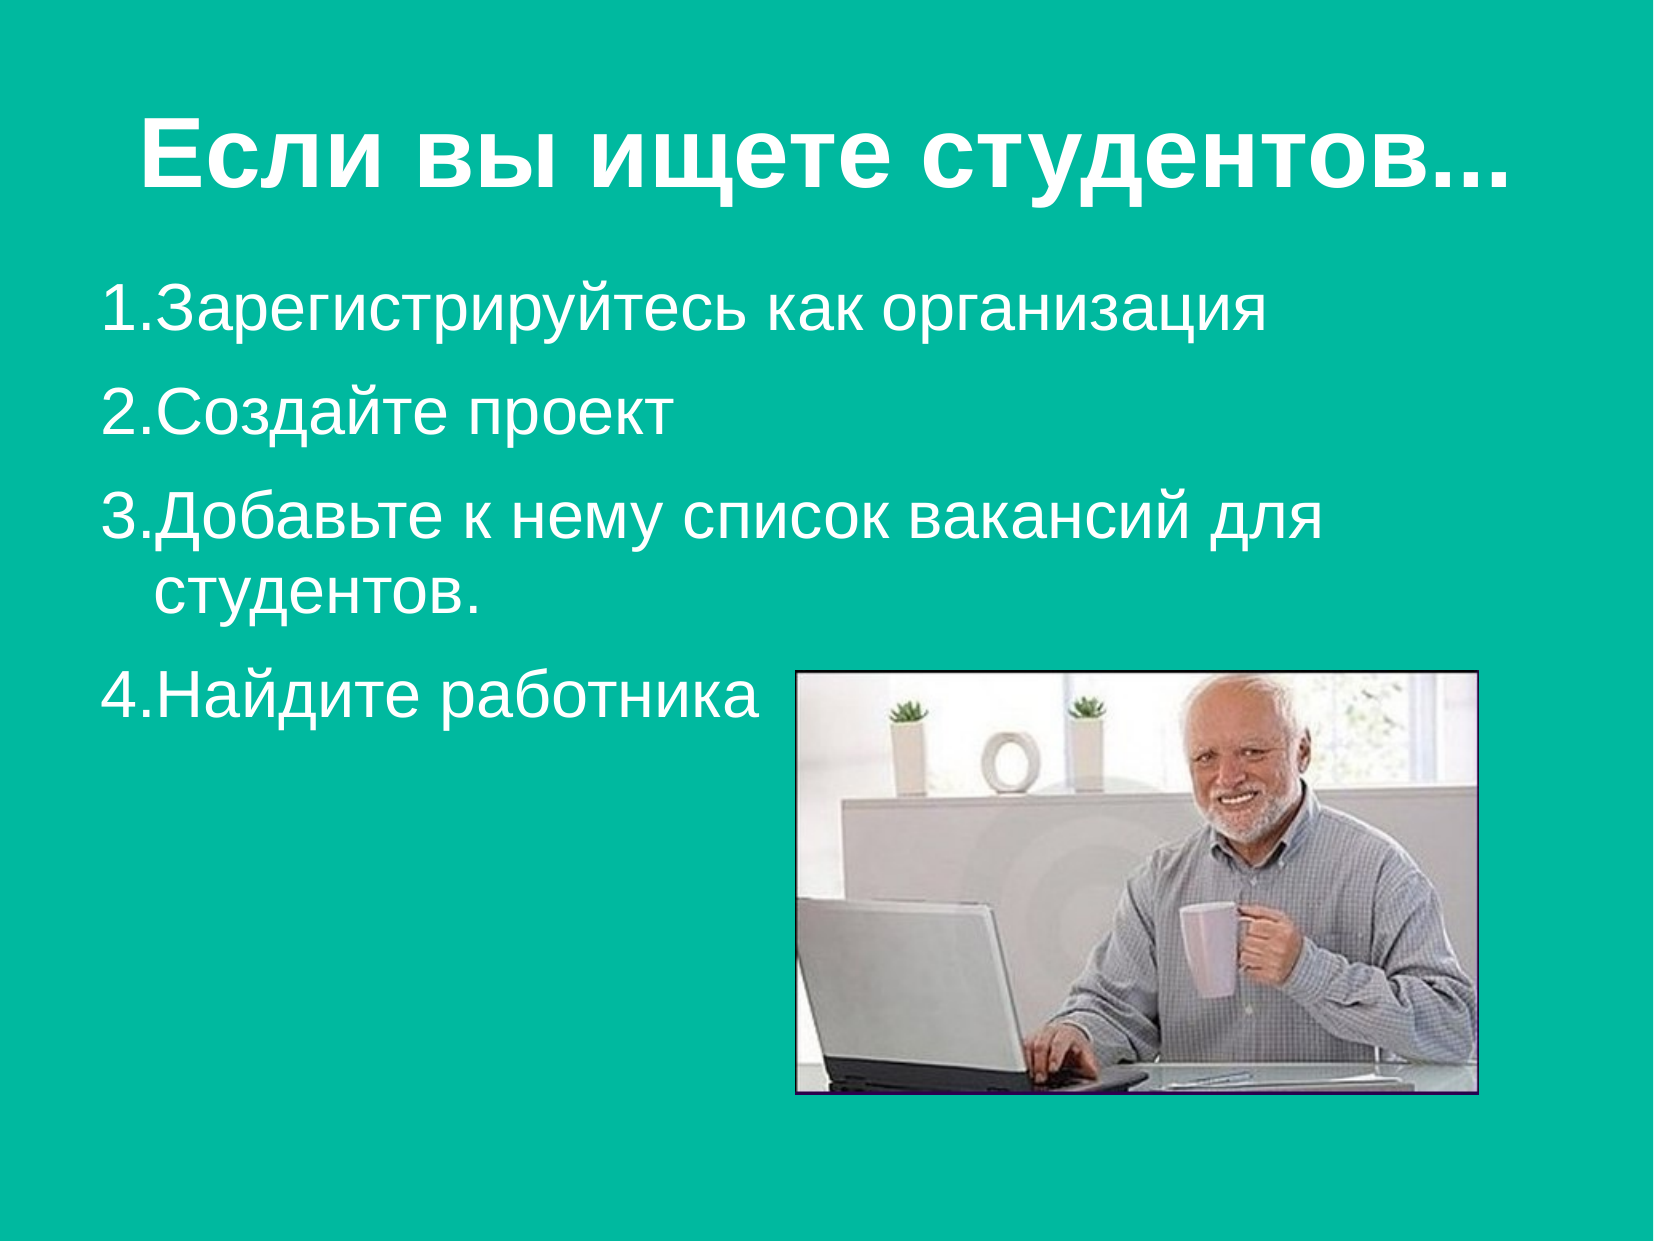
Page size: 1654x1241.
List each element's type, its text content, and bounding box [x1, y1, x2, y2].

title Если вы ищете студентов... [82, 49, 1571, 165]
list Зарегистрируйтесь как организация Создайте проект Добавьте к нему список вакансий для студентов. Найдите работника [82, 165, 1571, 886]
picture [0, 0, 1654, 1241]
